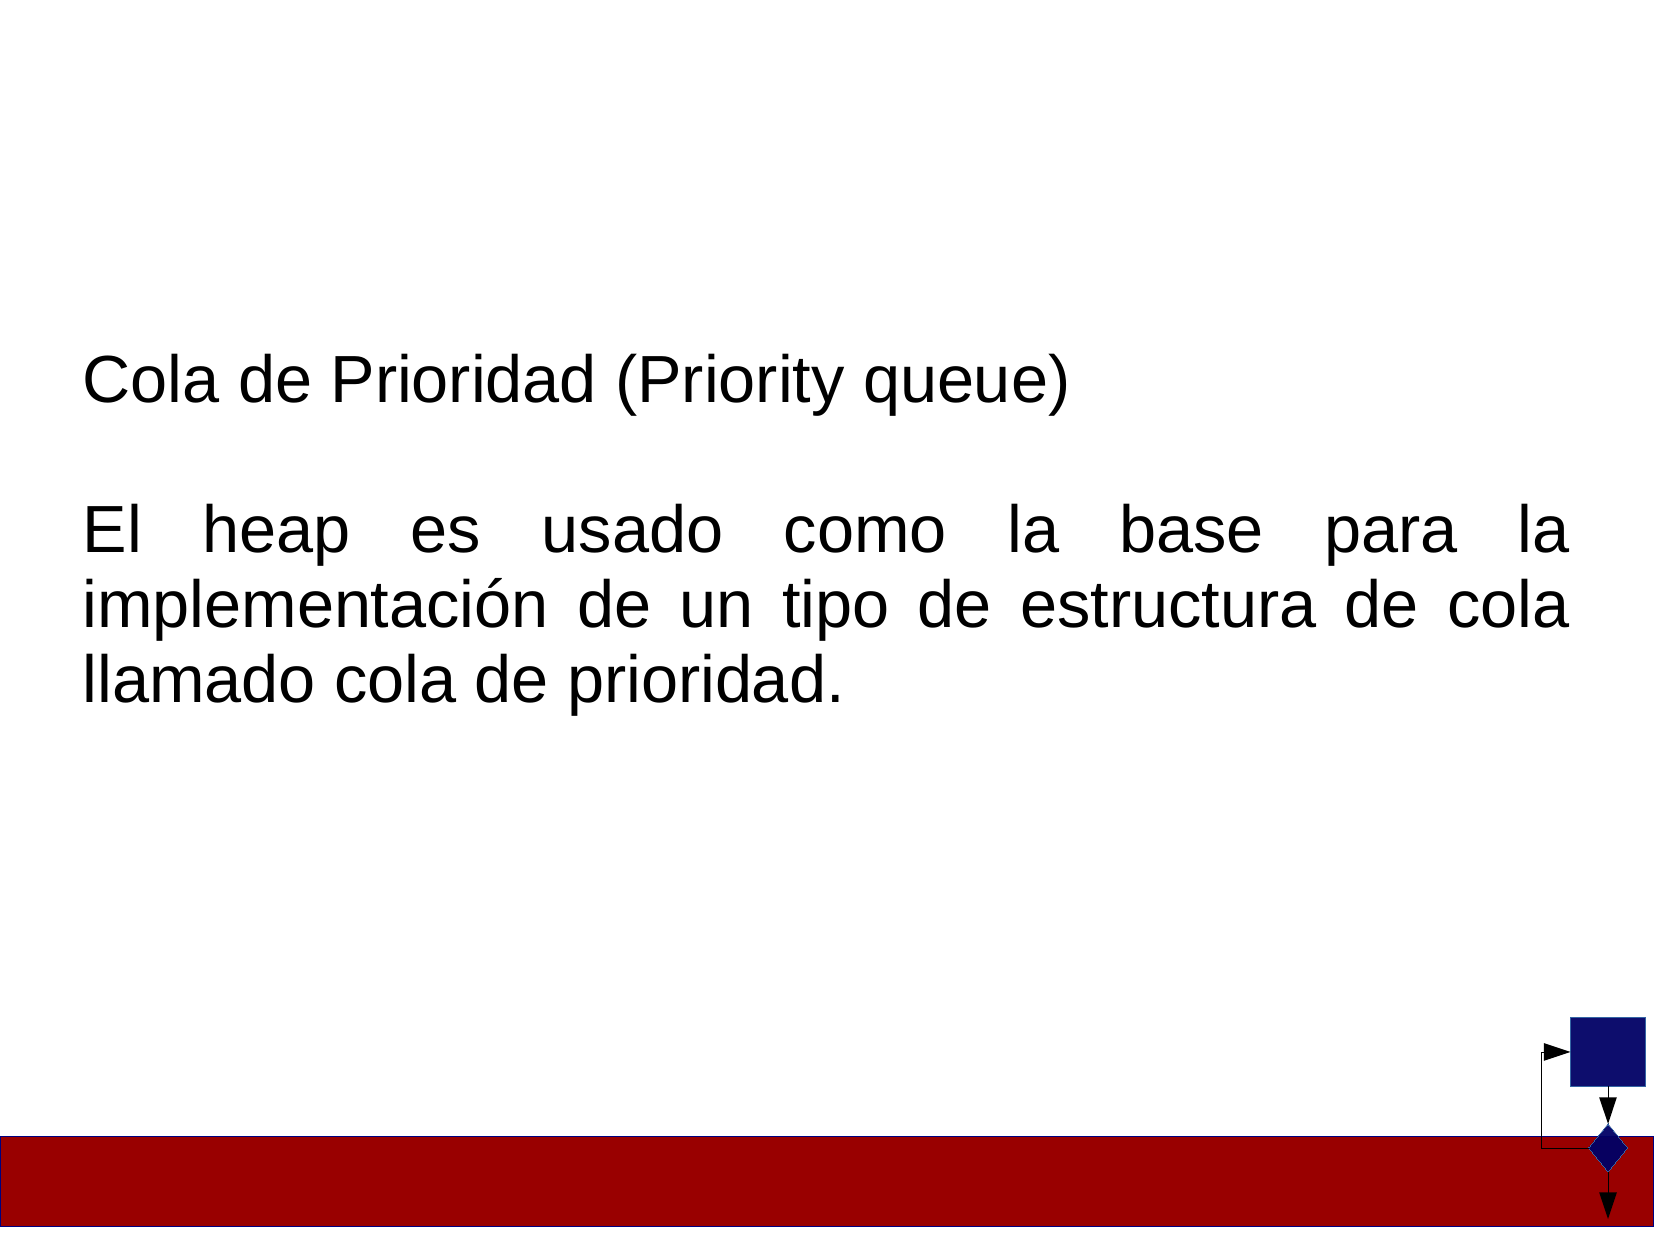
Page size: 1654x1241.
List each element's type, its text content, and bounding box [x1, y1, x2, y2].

text_box [1570, 1017, 1646, 1087]
text_box [0, 1124, 1654, 1227]
subtitle Cola de Prioridad (Priority queue) El heap es usado como la base para la implementación de un tipo de estructura de cola llamado cola de prioridad. [82, 49, 1571, 1010]
